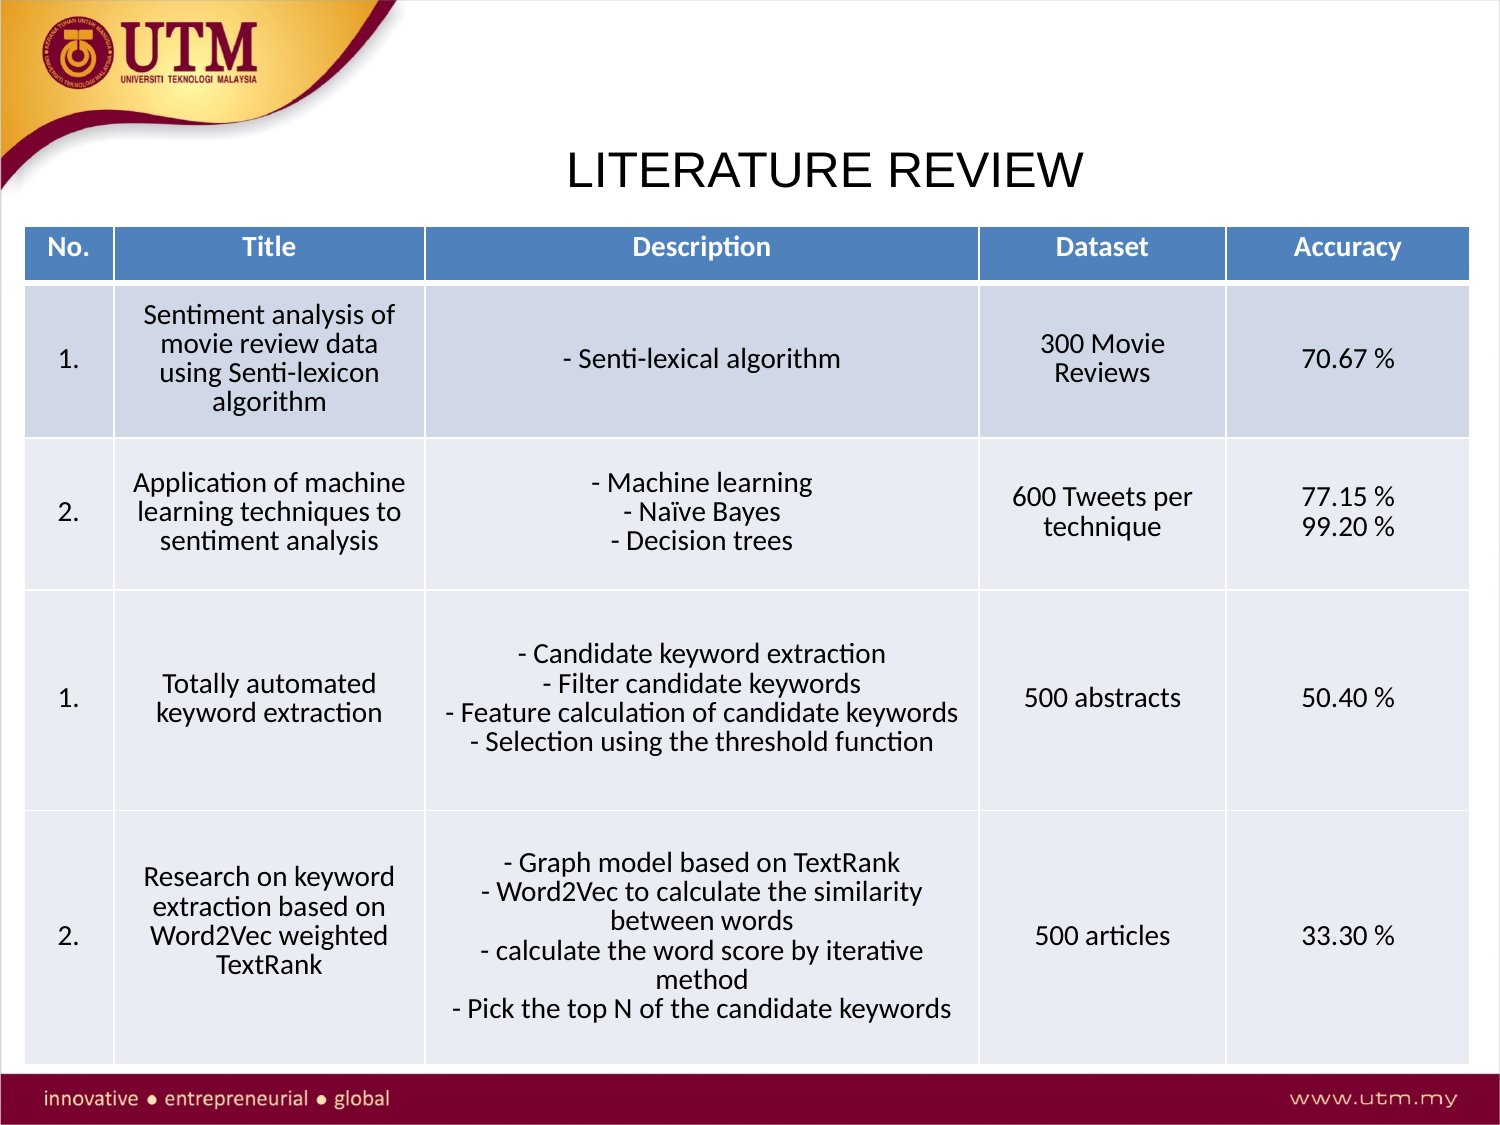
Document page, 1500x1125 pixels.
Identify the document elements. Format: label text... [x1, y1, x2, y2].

table_cell 2. [25, 811, 113, 1064]
table_cell 500 abstracts [980, 591, 1225, 810]
table_cell Research on keyword extraction based on Word2Vec weighted TextRank [115, 811, 424, 1064]
table_cell 1. [25, 286, 113, 437]
table_cell Totally automated keyword extraction [115, 591, 424, 810]
table_cell 33.30 % [1227, 811, 1469, 1064]
text_box LITERATURE REVIEW [540, 135, 1111, 211]
table_cell 77.15 % 99.20 % [1227, 439, 1469, 589]
table_cell 70.67 % [1227, 286, 1469, 437]
table_cell - Machine learning - Naïve Bayes - Decision trees [426, 439, 978, 589]
table_cell - Graph model based on TextRank - Word2Vec to calculate the similarity between words - calculate the word score by iterative method - Pick the top N of the candidate keywords [426, 811, 978, 1064]
table_header No. [25, 227, 113, 280]
table_cell - Candidate keyword extraction - Filter candidate keywords - Feature calculation of candidate keywords - Selection using the threshold function [426, 591, 978, 810]
table_header Title [115, 227, 424, 280]
table_cell - Senti-lexical algorithm [426, 286, 978, 437]
table_cell Sentiment analysis of movie review data using Senti-lexicon algorithm [115, 286, 424, 437]
table_header Accuracy [1227, 227, 1469, 280]
table_cell 50.40 % [1227, 591, 1469, 810]
table_cell 600 Tweets per technique [980, 439, 1225, 589]
table_cell 1. [25, 591, 113, 810]
table_header Dataset [980, 227, 1225, 280]
table_cell 2. [25, 439, 113, 589]
table_header Description [426, 227, 978, 280]
table_cell 500 articles [980, 811, 1225, 1064]
table_cell 300 Movie Reviews [980, 286, 1225, 437]
table_cell Application of machine learning techniques to sentiment analysis [115, 439, 424, 589]
picture [0, 0, 1500, 1125]
